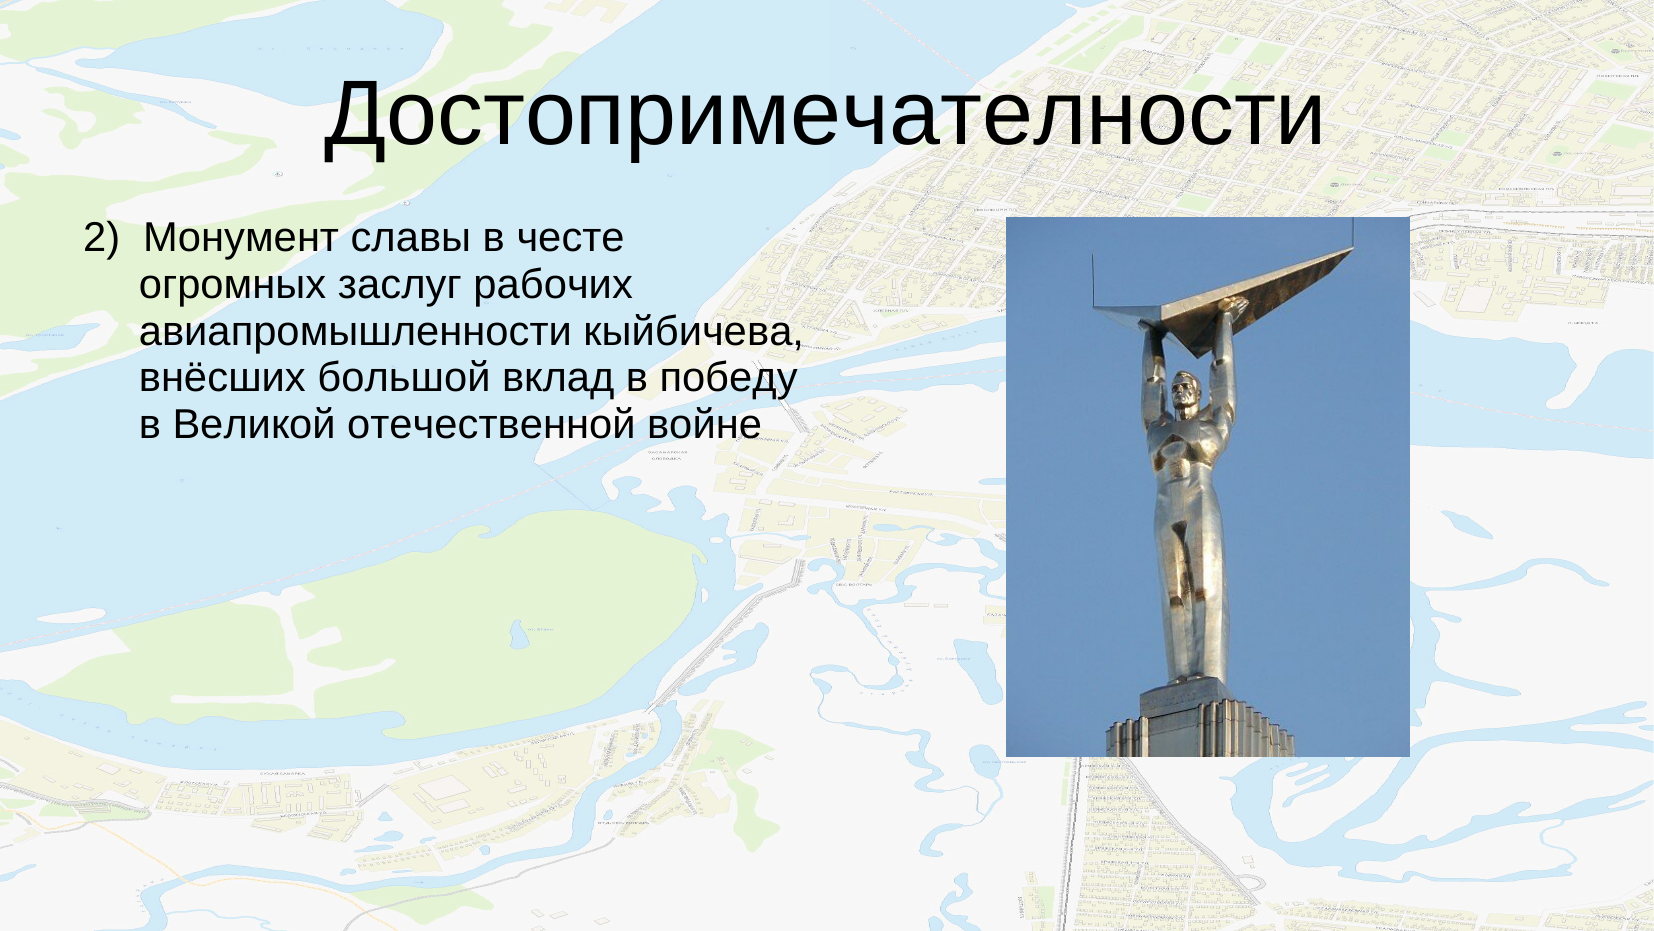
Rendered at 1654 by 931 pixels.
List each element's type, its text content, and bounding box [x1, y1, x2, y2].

title Достопримечателности [82, 36, 1571, 192]
picture [1006, 217, 1410, 757]
list Монумент славы в честе огромных заслуг рабочих авиапромышленности кыйбичева, внёсших большой вклад в победу в Великой отечественной войне [82, 211, 809, 751]
